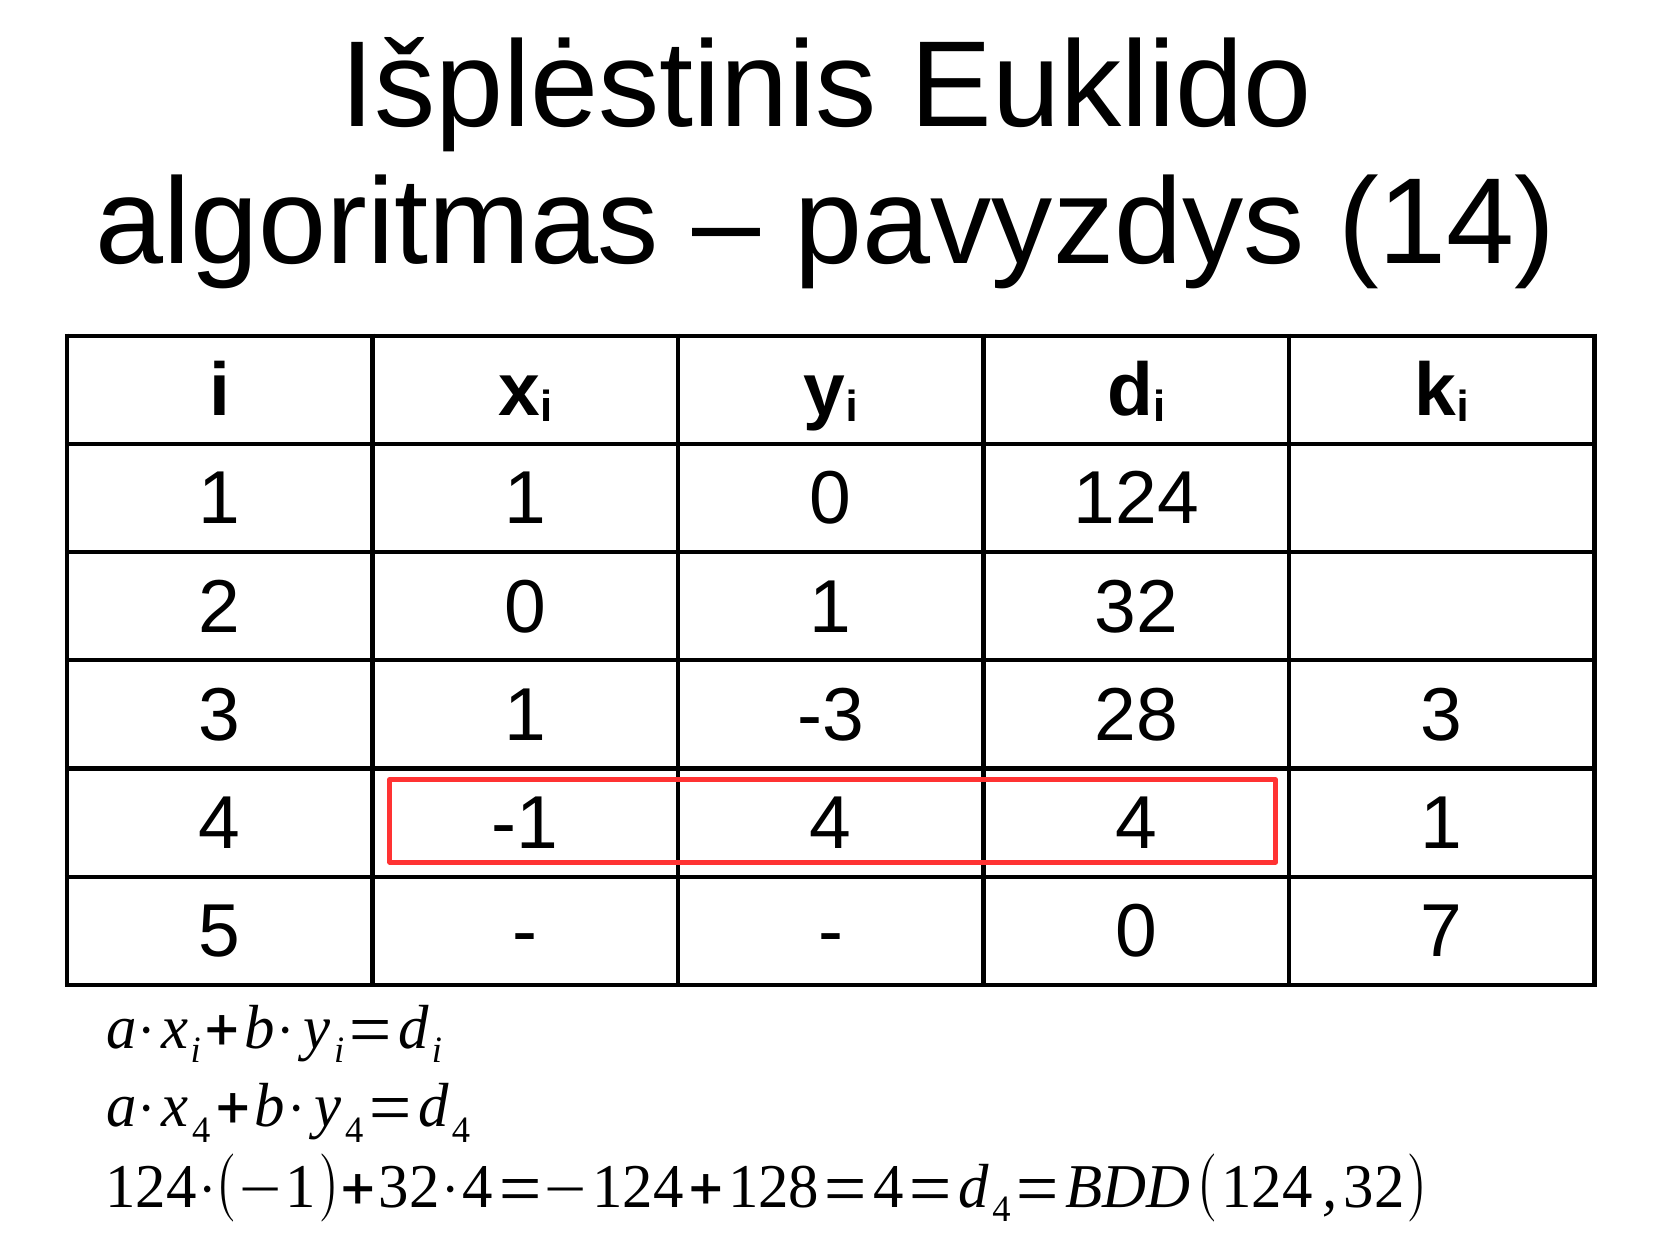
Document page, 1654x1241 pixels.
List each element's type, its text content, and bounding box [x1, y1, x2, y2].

table_cell 3 [1291, 662, 1592, 766]
table_cell -3 [680, 662, 981, 766]
table_cell 28 [986, 662, 1287, 766]
table_cell 4 [680, 865, 981, 875]
table_cell 0 [986, 879, 1287, 983]
table_cell [1291, 446, 1592, 550]
table_cell 4 [986, 782, 1273, 860]
title Išplėstinis Euklido algoritmas – pavyzdys (14) [82, 16, 1571, 290]
table_cell 1 [375, 662, 676, 766]
table_cell 2 [69, 554, 370, 658]
table_cell [1291, 554, 1592, 658]
table_cell -1 [375, 771, 676, 875]
table_header yi [680, 338, 981, 442]
table_cell 4 [680, 771, 981, 777]
table_cell 4 [69, 771, 370, 875]
table_header di [986, 338, 1287, 442]
table_cell 1 [375, 446, 676, 550]
chart [99, 992, 1433, 1231]
table_cell 0 [680, 446, 981, 550]
table_cell - [680, 879, 981, 983]
table_header xi [375, 338, 676, 442]
table_cell 4 [680, 782, 981, 860]
table_header ki [1291, 338, 1592, 442]
table_header i [69, 338, 370, 442]
table_cell 5 [69, 879, 370, 983]
table_cell 1 [69, 446, 370, 550]
table_cell 1 [1291, 771, 1592, 875]
table_cell 32 [986, 554, 1287, 658]
table_cell 124 [986, 446, 1287, 550]
table_cell 1 [680, 554, 981, 658]
table_cell 0 [375, 554, 676, 658]
table_cell - [375, 879, 676, 983]
table_cell -1 [392, 782, 676, 860]
table_cell 4 [986, 771, 1287, 875]
table_cell 7 [1291, 879, 1592, 983]
table_cell 3 [69, 662, 370, 766]
